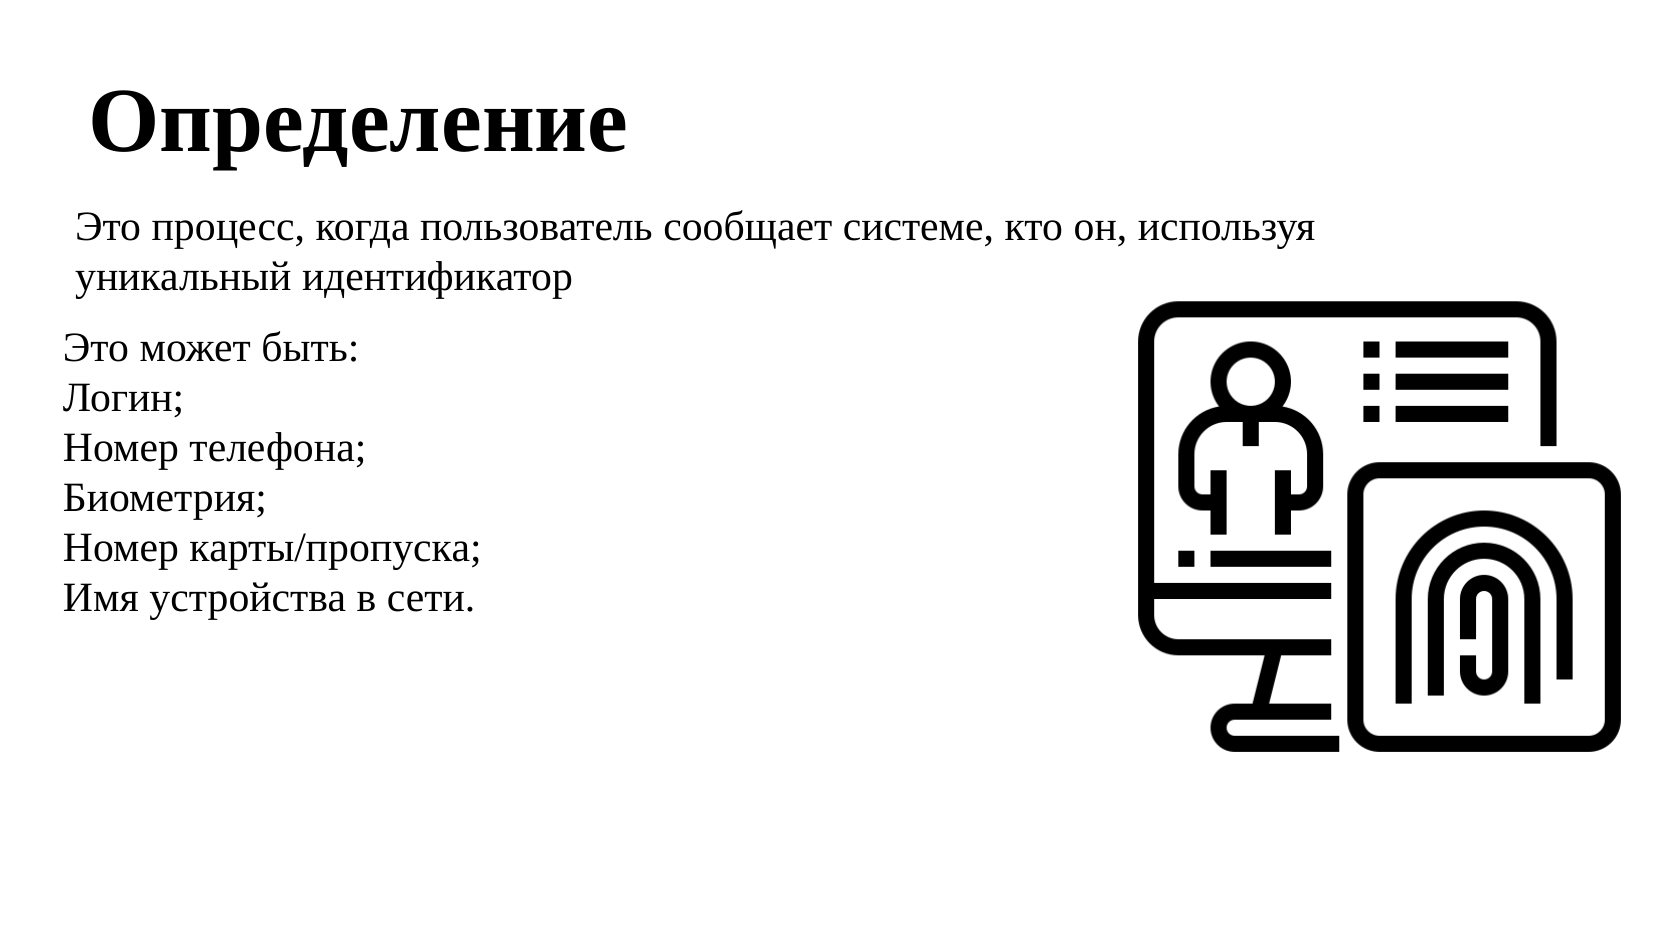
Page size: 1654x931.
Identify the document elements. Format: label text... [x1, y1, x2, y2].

text_box Определение [88, 37, 1577, 193]
text_box Это процесс, когда пользователь сообщает системе, кто он, используя уникальный идентификатор Это может быть: Логин; Номер телефона; Биометрия; Номер карты/пропуска; Имя устройства в сети. [0, 198, 1488, 739]
picture [1122, 253, 1637, 768]
